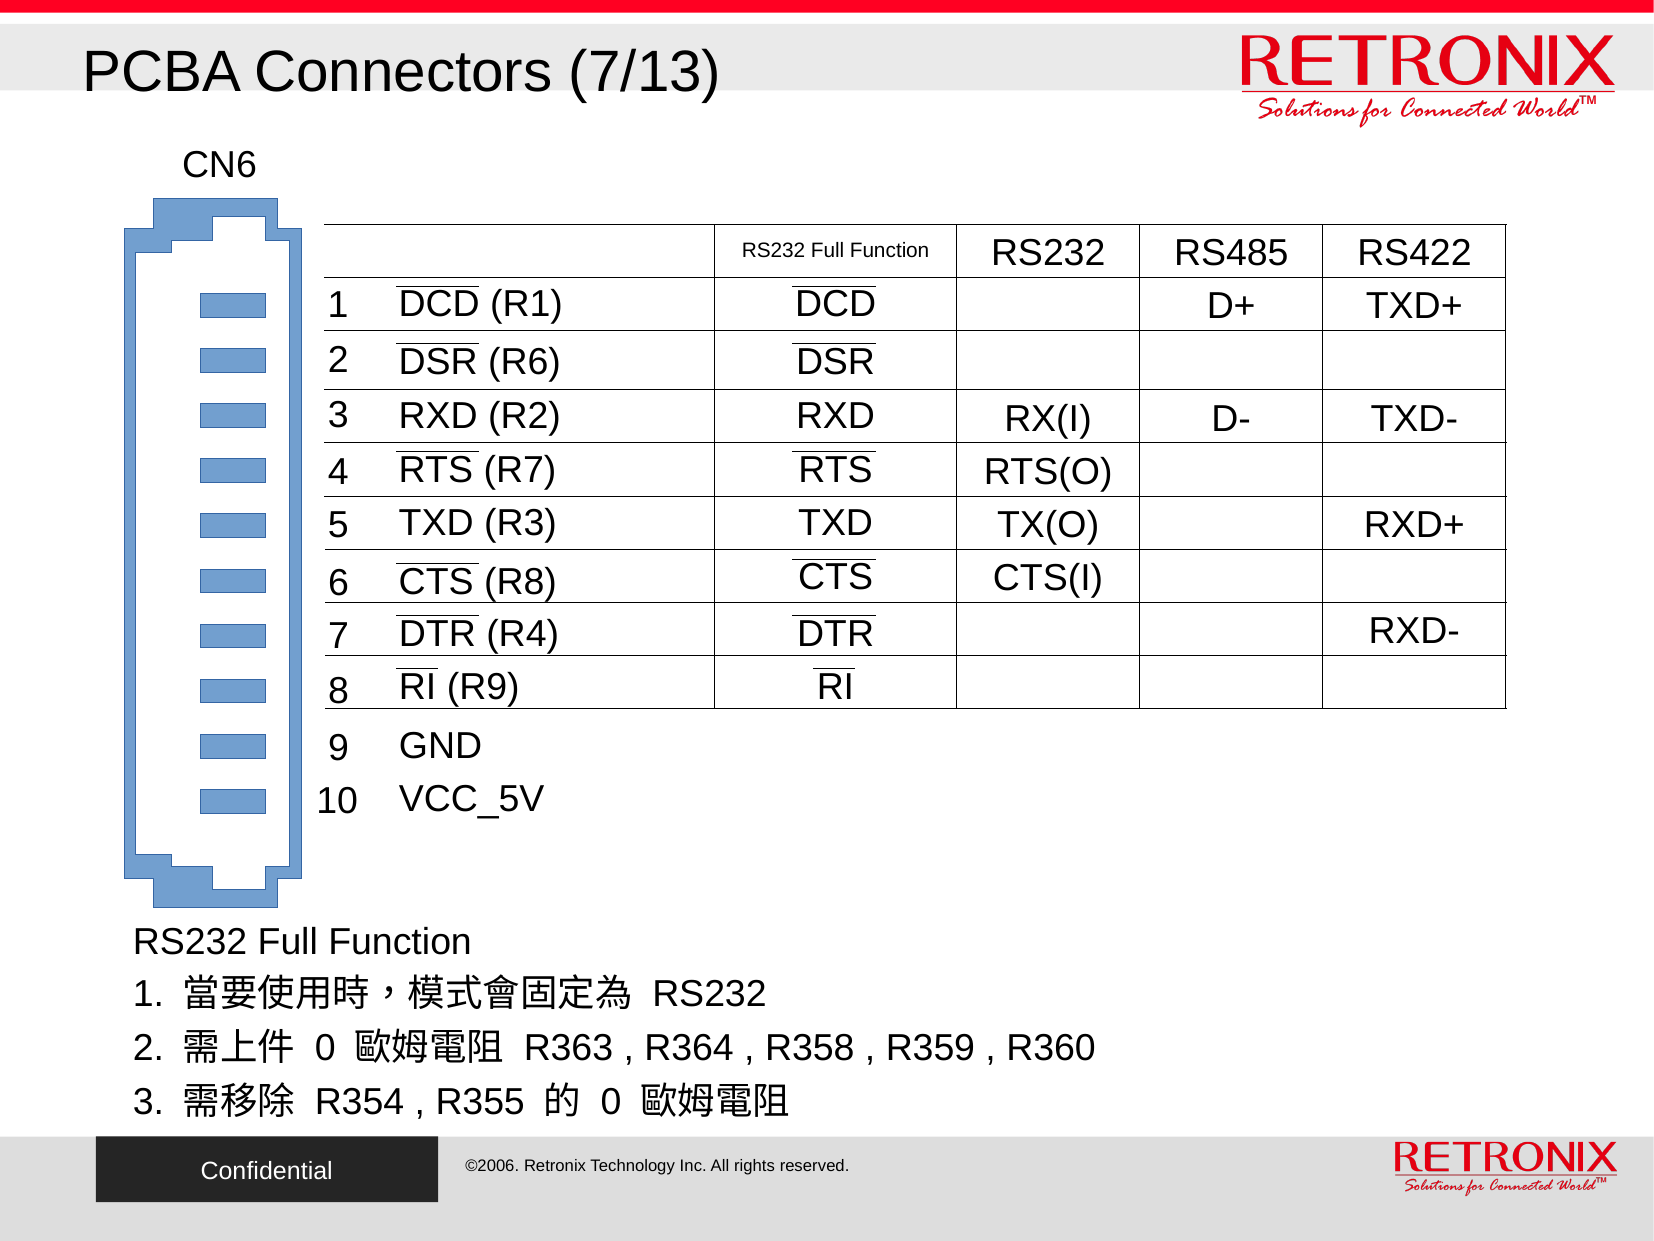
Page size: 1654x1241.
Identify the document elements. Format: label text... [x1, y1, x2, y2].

text_box TXD- [1322, 389, 1506, 447]
text_box GND [384, 716, 498, 769]
text_box RS485 [1139, 224, 1322, 277]
text_box DCD (R1) [383, 275, 578, 333]
text_box RS422 [1322, 224, 1505, 277]
text_box RX(I) [957, 389, 1139, 442]
text_box TX(O) [957, 500, 1140, 549]
text_box DCD [714, 275, 957, 332]
text_box RXD [714, 390, 957, 440]
text_box RTS(O) [957, 442, 1140, 500]
text_box 8 [313, 661, 364, 719]
text_box 7 [313, 607, 364, 661]
picture [1391, 1139, 1621, 1198]
text_box 9 [313, 719, 364, 772]
text_box DSR [714, 332, 957, 390]
text_box VCC_5V [384, 769, 560, 827]
text_box RXD- [1322, 602, 1506, 660]
text_box RXD (R2) [383, 390, 576, 445]
text_box RTS (R7) [383, 440, 572, 498]
text_box 6 [313, 554, 364, 607]
text_box TXD (R3) [384, 498, 572, 551]
text_box RTS [714, 440, 957, 498]
text_box DTR (R4) [384, 604, 575, 662]
text_box 10 [301, 772, 373, 830]
text_box RS232 Full Function [714, 231, 957, 270]
text_box TXD+ [1322, 277, 1506, 335]
text_box 3 [313, 385, 364, 443]
text_box 4 [313, 443, 364, 496]
text_box DTR [714, 606, 957, 657]
text_box [124, 198, 302, 908]
text_box CN6 [167, 136, 272, 194]
text_box CTS (R8) [384, 552, 572, 610]
text_box 2 [313, 331, 364, 385]
text_box CTS [714, 548, 957, 606]
text_box DSR (R6) [383, 332, 576, 390]
text_box D- [1139, 389, 1322, 447]
text_box 5 [313, 496, 364, 554]
text_box RS232 [956, 224, 1139, 282]
text_box D+ [1139, 277, 1322, 335]
title PCBA Connectors (7/13) [82, 23, 1205, 119]
text_box RS232 Full Function 1. 當要使用時，模式會固定為 RS232 2. 需上件 0 歐姆電阻 R363 , R364 , R358 , R359 , R360 3. 需移除 R354 , R355 的 0 歐姆電阻 [118, 913, 1524, 1123]
text_box CTS(I) [957, 549, 1140, 607]
text_box RI (R9) [384, 657, 535, 715]
text_box RI [714, 657, 957, 715]
text_box RXD+ [1322, 496, 1506, 553]
text_box 1 [312, 276, 364, 334]
picture [1235, 31, 1621, 130]
text_box TXD [714, 498, 957, 548]
